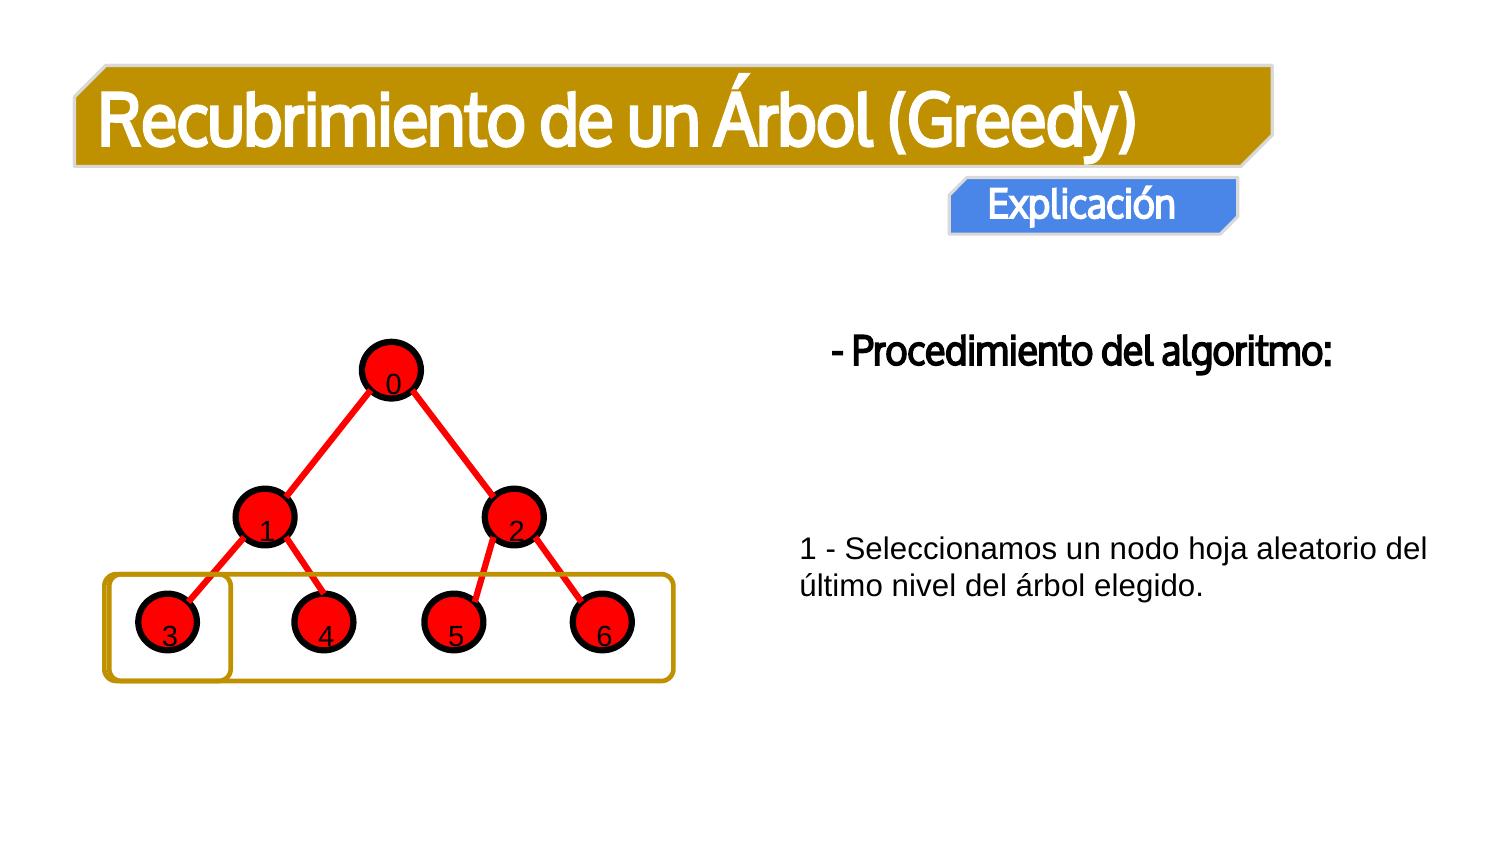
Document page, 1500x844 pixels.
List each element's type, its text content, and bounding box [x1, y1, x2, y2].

text_box 2 [484, 488, 544, 546]
text_box [949, 177, 1238, 235]
text_box 5 [424, 593, 484, 651]
text_box 6 [572, 593, 632, 651]
text_box 4 [294, 593, 354, 651]
text_box 3 [138, 593, 197, 651]
text_box [74, 65, 1273, 167]
text_box 1 [235, 488, 295, 546]
text_box 0 [361, 341, 421, 399]
text_box 1 - Seleccionamos un nodo hoja aleatorio del último nivel del árbol elegido. [784, 319, 1481, 812]
